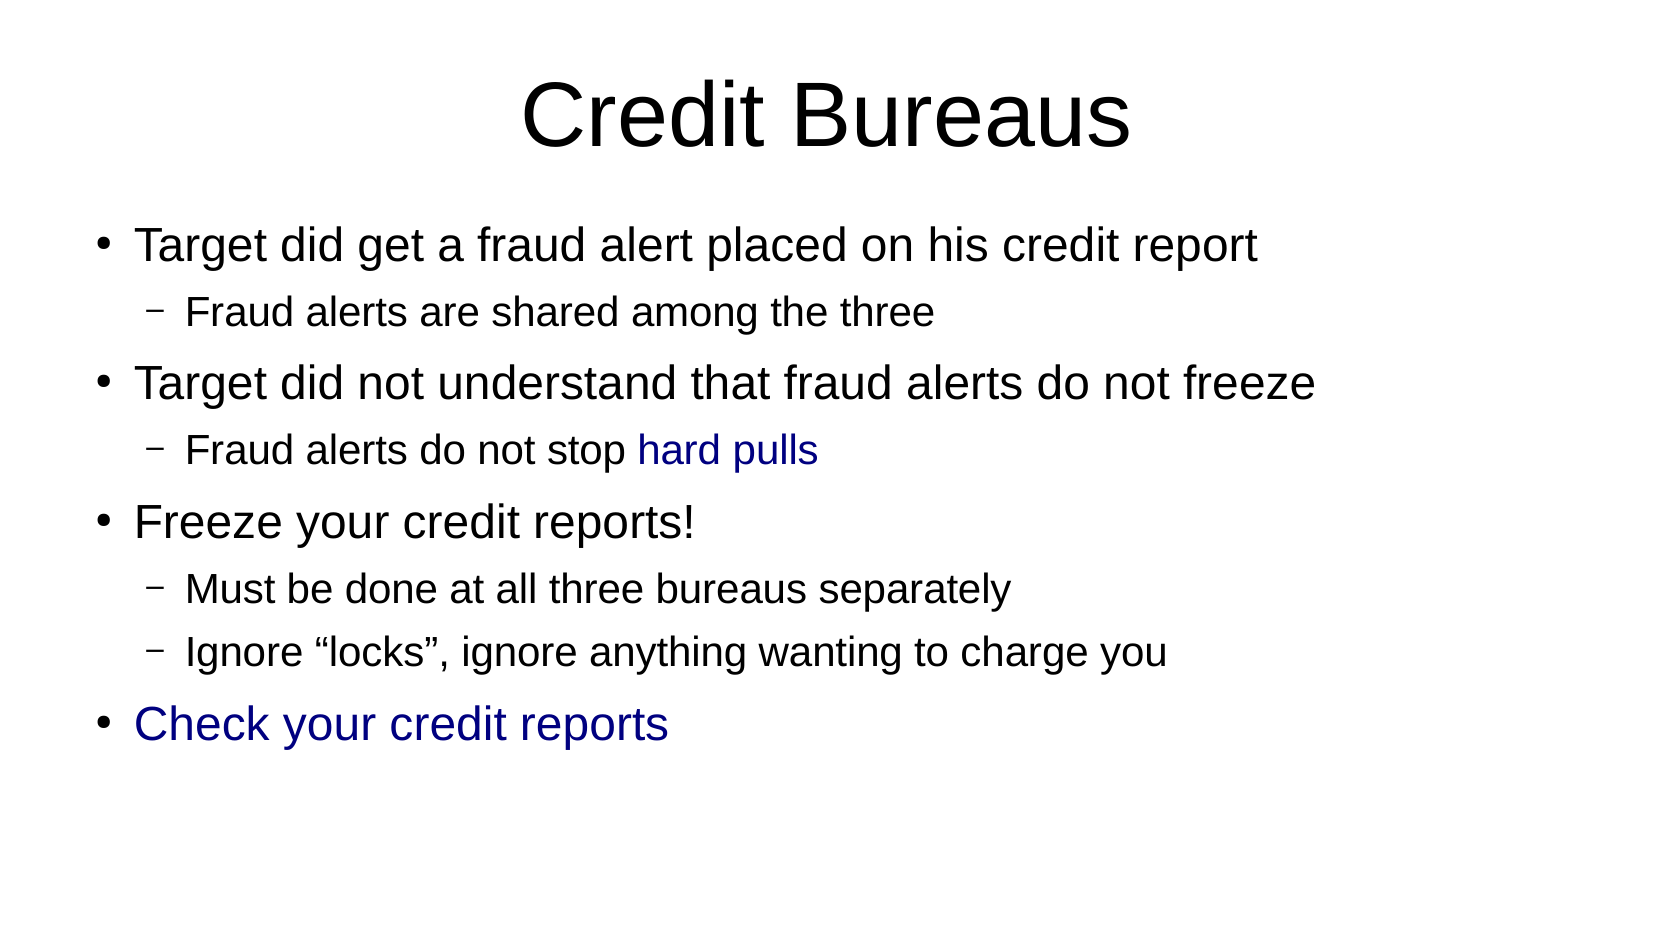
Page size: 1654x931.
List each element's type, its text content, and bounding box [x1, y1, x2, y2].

list Target did get a fraud alert placed on his credit report Fraud alerts are shared among the three Target did not understand that fraud alerts do not freeze Fraud alerts do not stop hard pulls Freeze your credit reports! Must be done at all three bureaus separately Ignore “locks”, ignore anything wanting to charge you Check your credit reports [82, 217, 1571, 758]
title Credit Bureaus [82, 37, 1571, 193]
